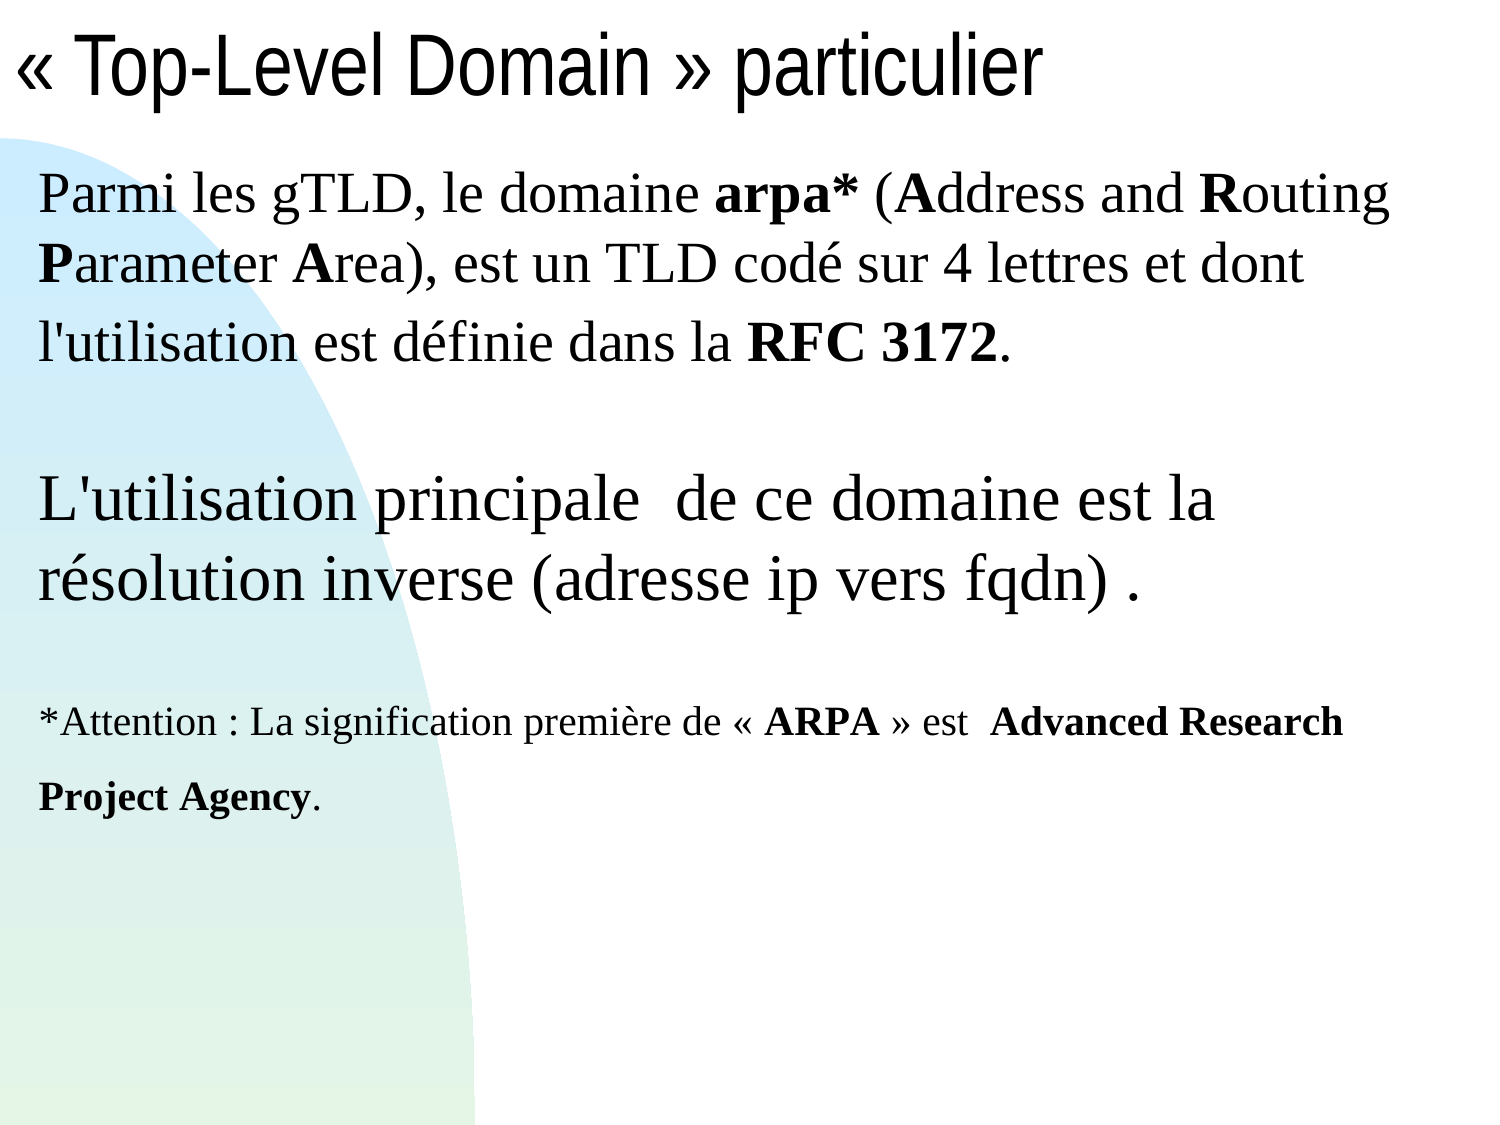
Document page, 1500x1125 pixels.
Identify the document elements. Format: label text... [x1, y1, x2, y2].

title « Top-Level Domain » particulier [0, 0, 1500, 140]
text_box Parmi les gTLD, le domaine arpa* (Address and Routing Parameter Area), est un TLD codé sur 4 lettres et dont l'utilisation est définie dans la RFC 3172. L'utilisation principale de ce domaine est la résolution inverse (adresse ip vers fqdn) . *Attention : La signification première de « ARPA » est Advanced Research Project Agency. [23, 146, 1477, 832]
